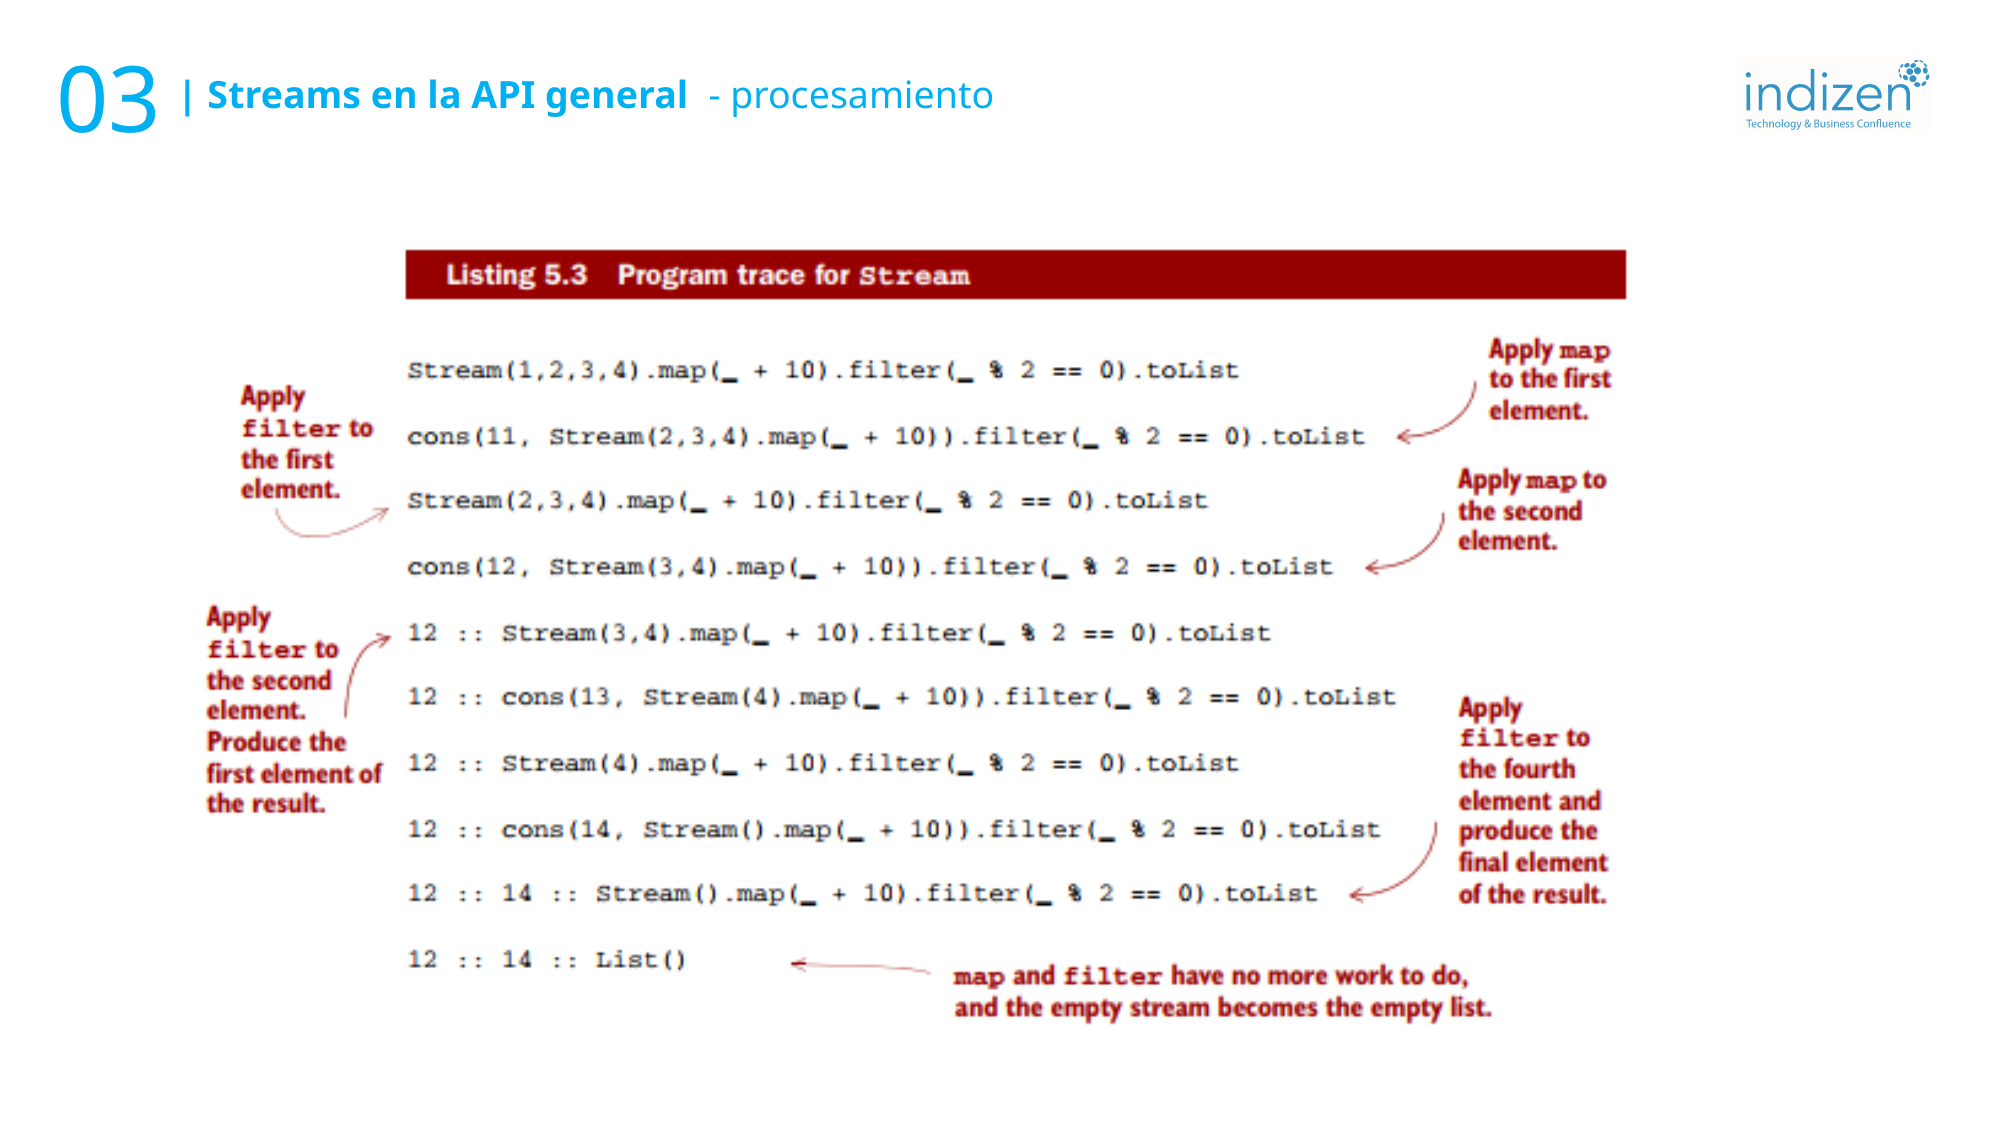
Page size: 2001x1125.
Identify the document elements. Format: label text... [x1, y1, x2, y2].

text_box 03 [69, 72, 96, 126]
picture [129, 236, 1784, 1076]
text_box 03 [41, 45, 1392, 127]
picture [1737, 57, 1931, 133]
text_box | Streams en la API general - procesamiento [157, 60, 1276, 126]
